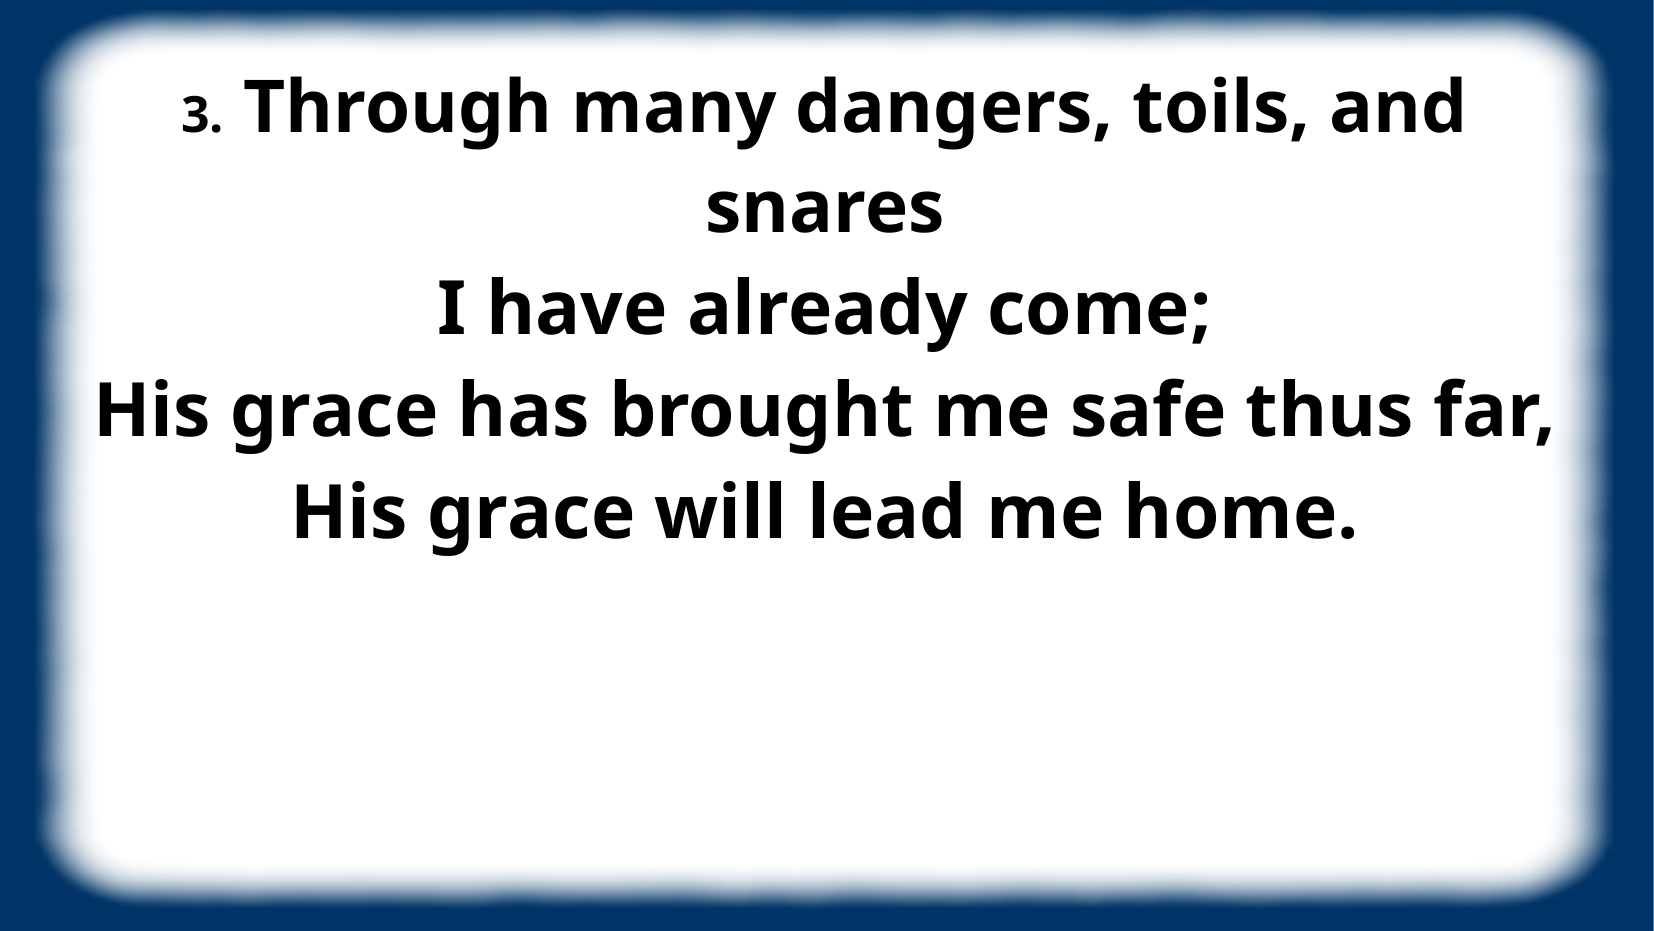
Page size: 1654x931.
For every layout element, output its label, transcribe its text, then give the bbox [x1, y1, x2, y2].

text_box 3. Through many dangers, toils, and snares I have already come; His grace has brought me safe thus far, His grace will lead me home. [75, 45, 1576, 460]
picture [0, 0, 1654, 931]
